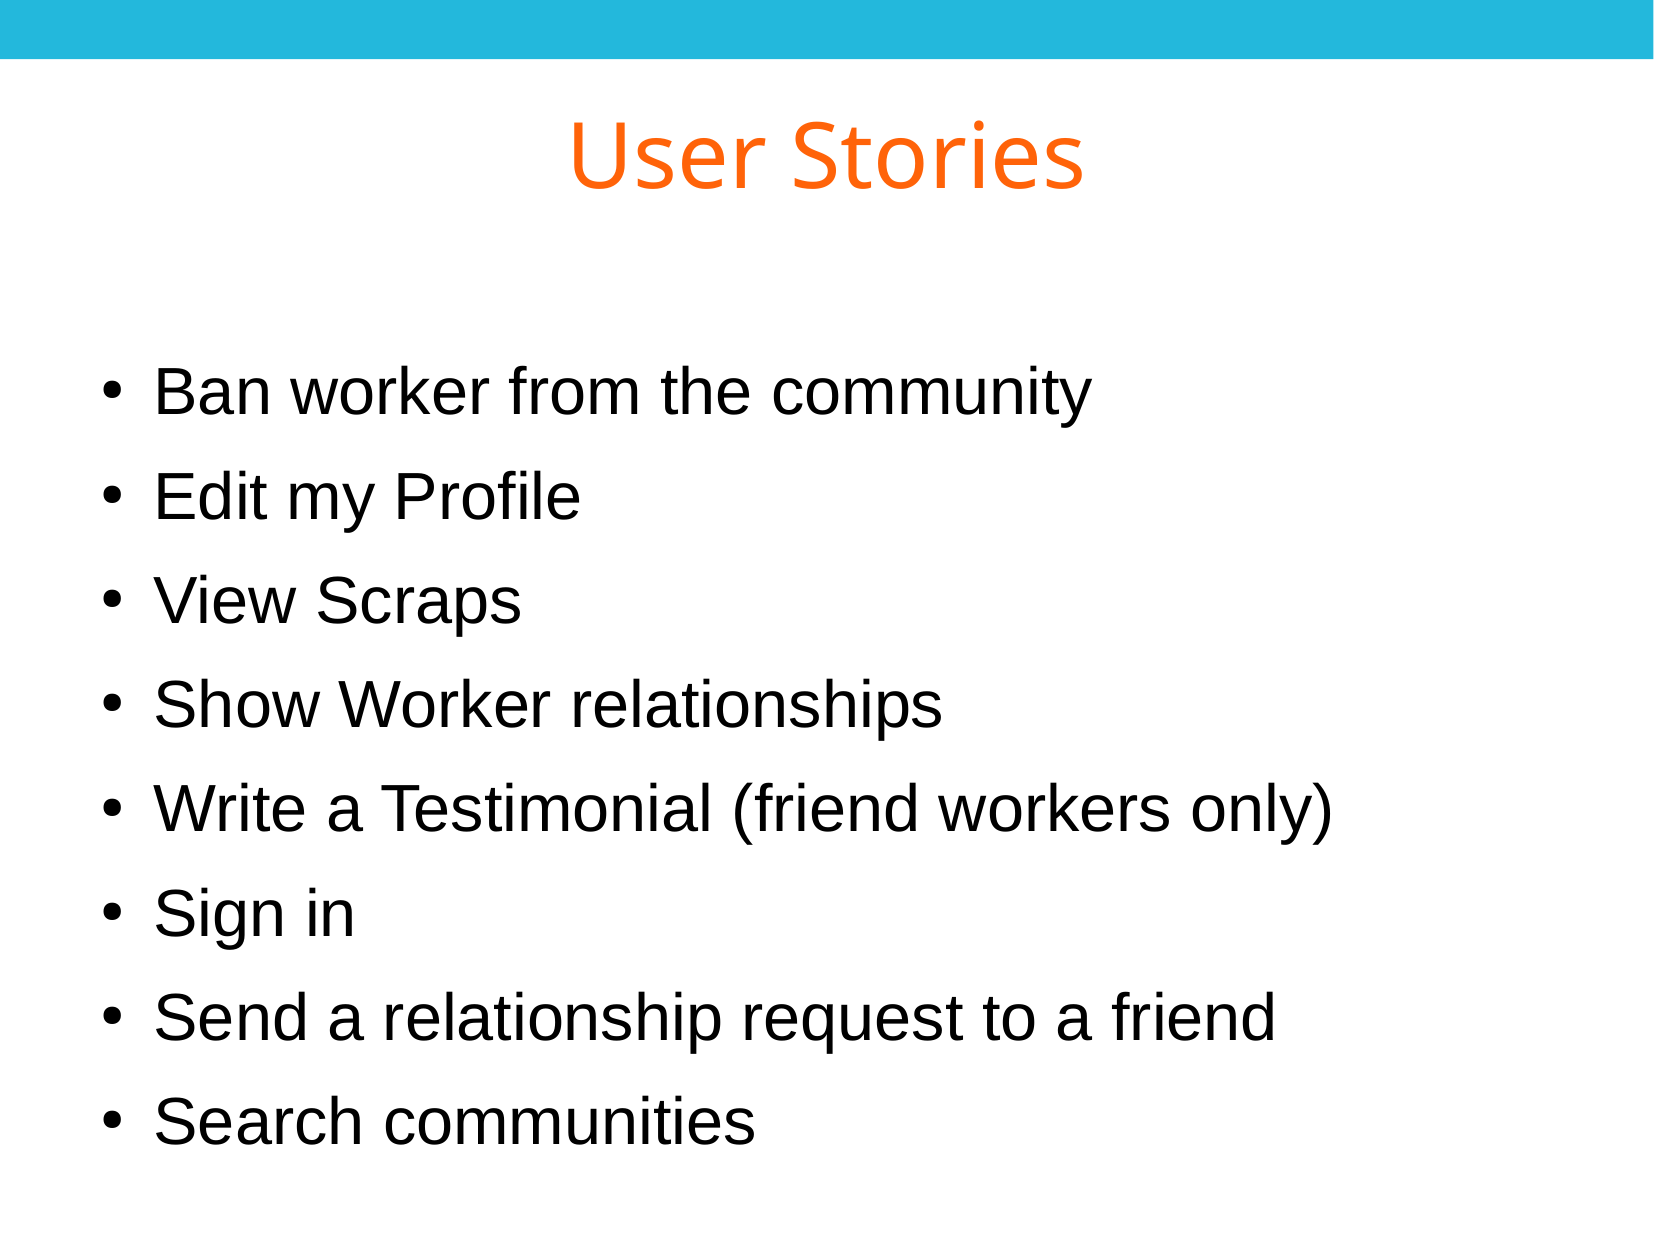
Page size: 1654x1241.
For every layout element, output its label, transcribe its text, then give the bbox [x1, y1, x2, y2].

title User Stories [82, 56, 1571, 250]
list Ban worker from the community Edit my Profile View Scraps Show Worker relationships Write a Testimonial (friend workers only) Sign in Send a relationship request to a friend Search communities [82, 354, 1571, 1182]
